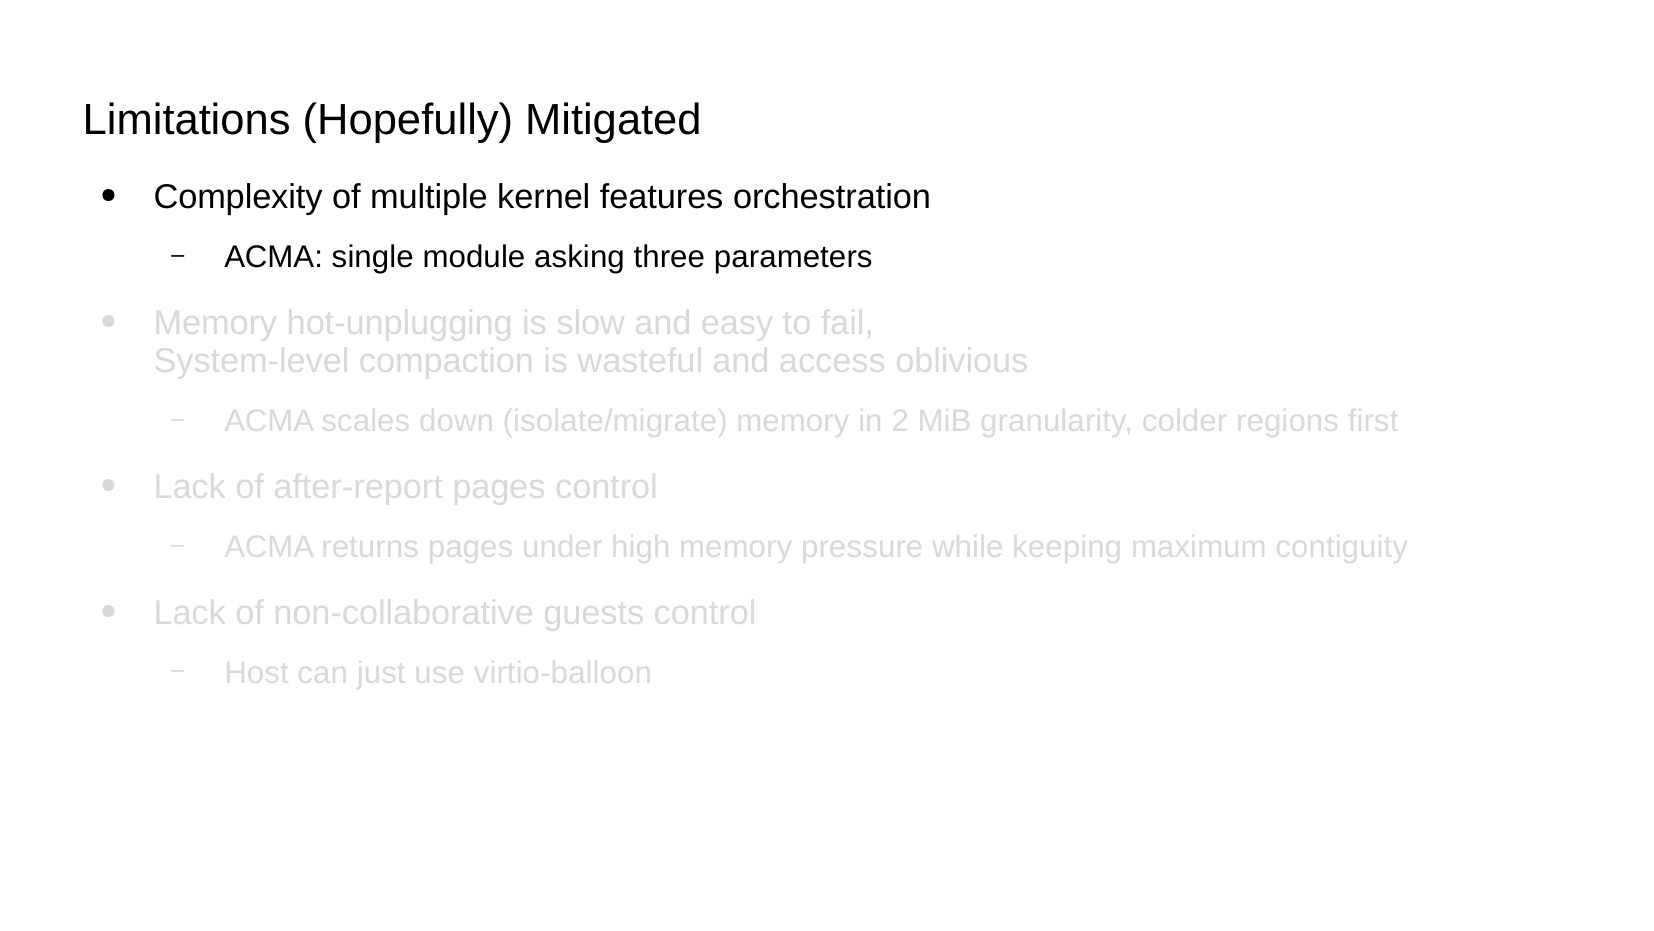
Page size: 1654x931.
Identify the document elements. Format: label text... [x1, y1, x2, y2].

list Complexity of multiple kernel features orchestration ACMA: single module asking three parameters Memory hot-unplugging is slow and easy to fail, System-level compaction is wasteful and access oblivious ACMA scales down (isolate/migrate) memory in 2 MiB granularity, colder regions first Lack of after-report pages control ACMA returns pages under high memory pressure while keeping maximum contiguity Lack of non-collaborative guests control Host can just use virtio-balloon [82, 177, 1571, 833]
title Limitations (Hopefully) Mitigated [82, 81, 1571, 157]
text_box [60, 285, 1471, 766]
